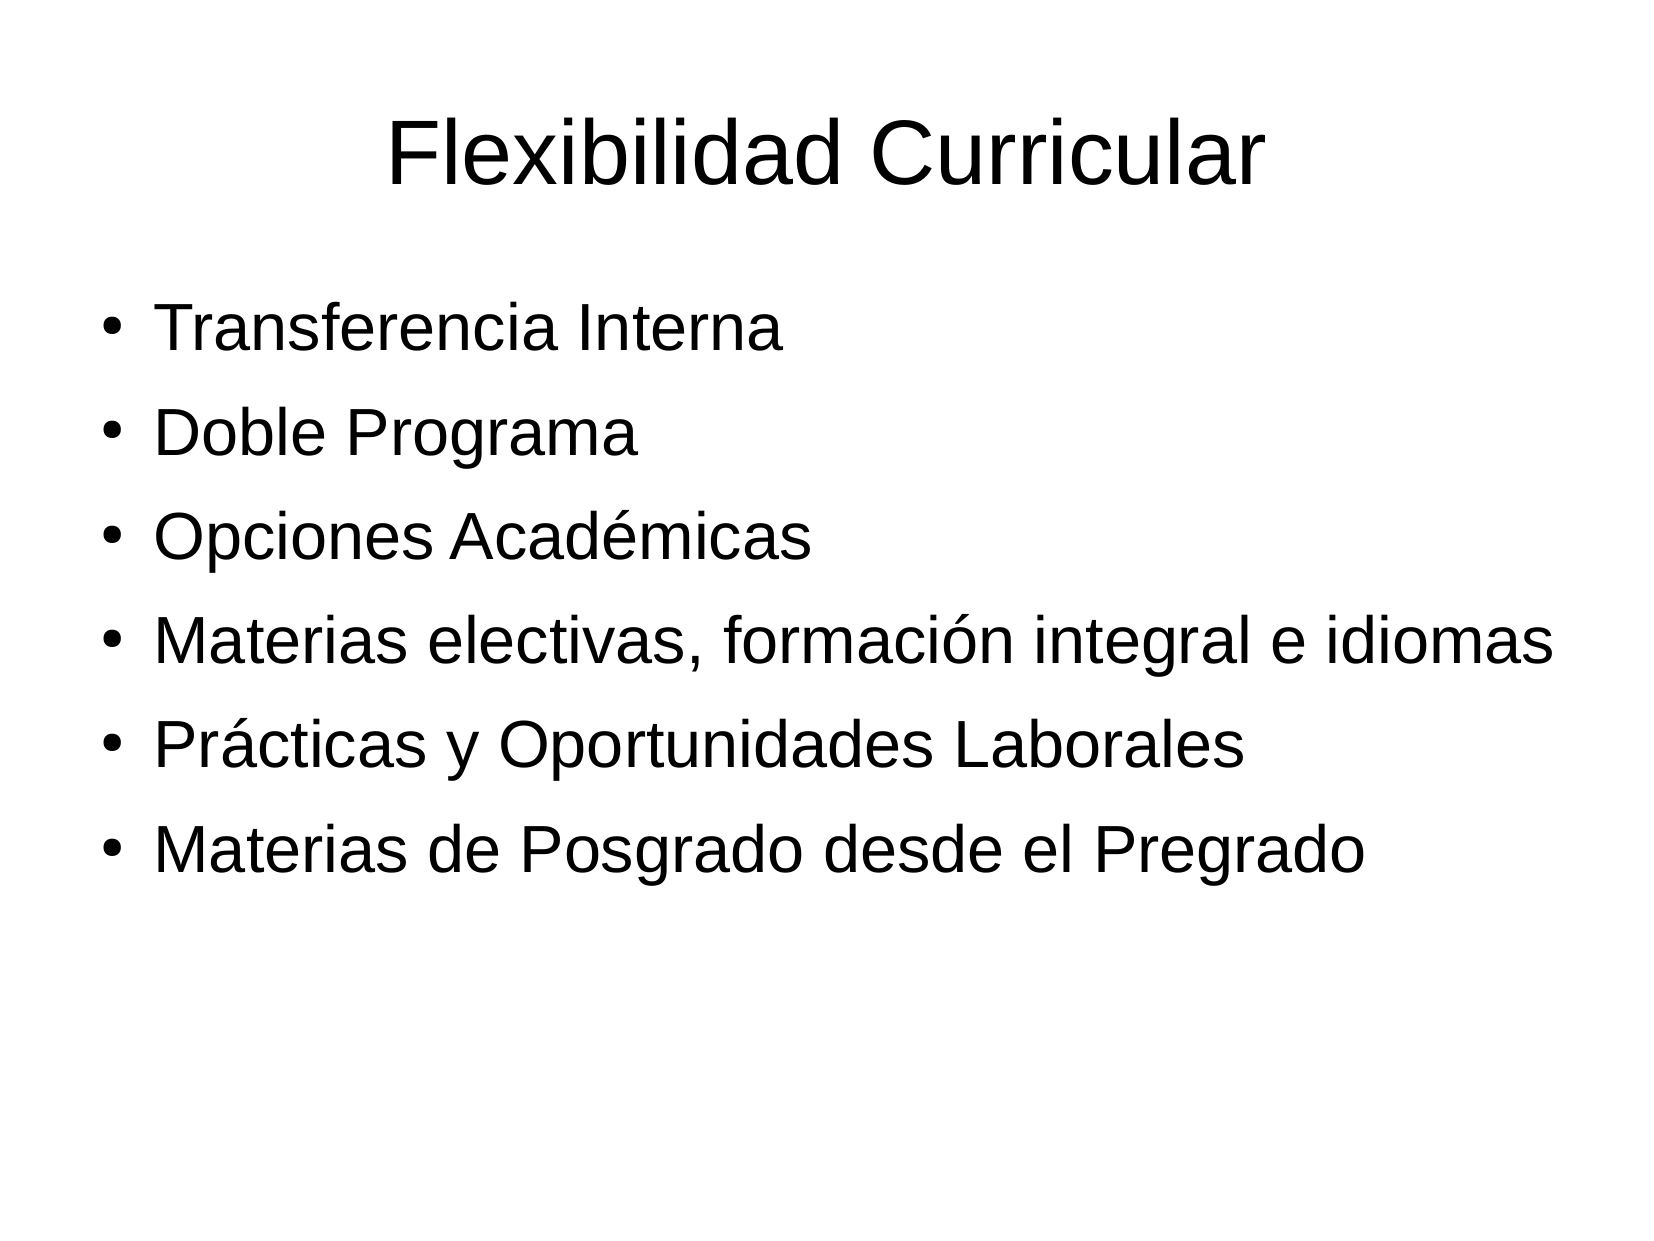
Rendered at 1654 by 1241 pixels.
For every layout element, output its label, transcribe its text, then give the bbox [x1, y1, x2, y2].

title Flexibilidad Curricular [82, 49, 1571, 257]
list Transferencia Interna Doble Programa Opciones Académicas Materias electivas, formación integral e idiomas Prácticas y Oportunidades Laborales Materias de Posgrado desde el Pregrado [82, 290, 1571, 1010]
